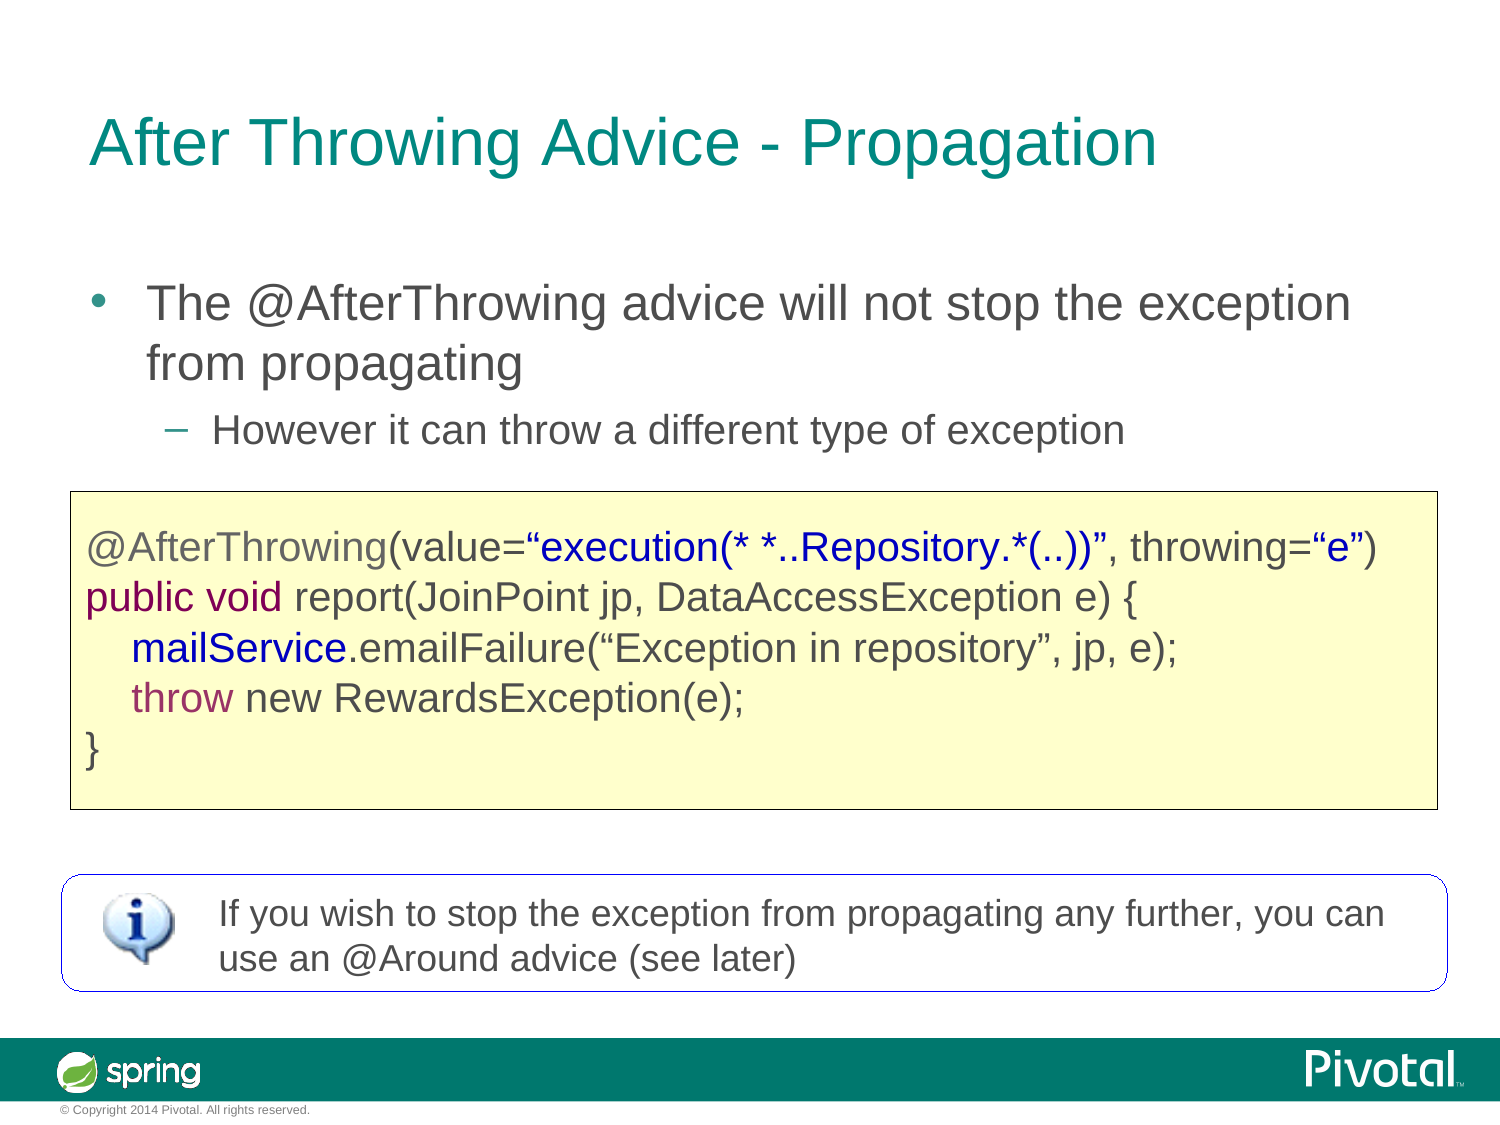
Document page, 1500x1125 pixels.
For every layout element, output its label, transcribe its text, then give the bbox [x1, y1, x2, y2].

picture [1306, 1050, 1464, 1087]
text_box If you wish to stop the exception from propagating any further, you can use an @Around advice (see later) [203, 881, 1434, 992]
picture [103, 893, 175, 965]
list The @AfterThrowing advice will not stop the exception from propagating However it can throw a different type of exception [75, 262, 1426, 931]
title After Throwing Advice - Propagation [75, 45, 1426, 233]
picture [32, 1041, 210, 1103]
